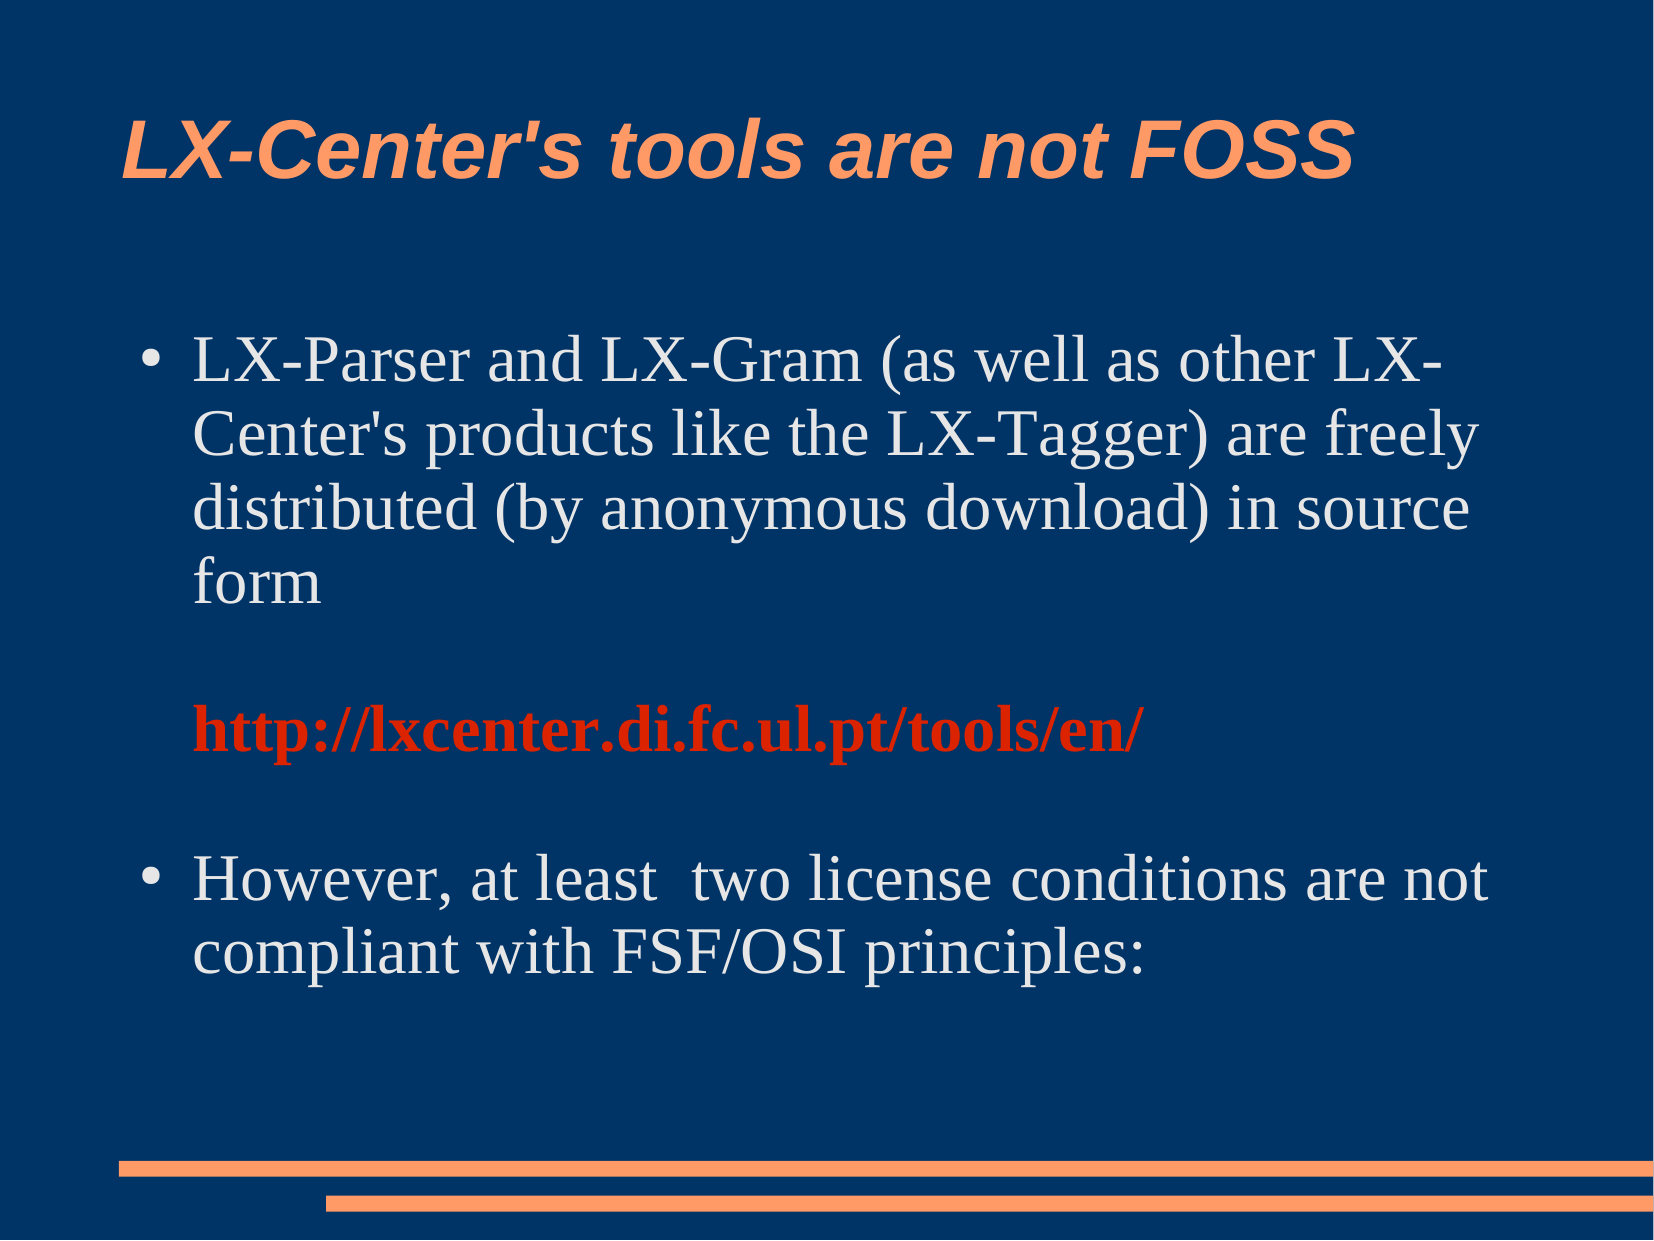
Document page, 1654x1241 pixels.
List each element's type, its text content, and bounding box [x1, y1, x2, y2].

title LX-Center's tools are not FOSS [121, 46, 1534, 254]
list LX-Parser and LX-Gram (as well as other LX-Center's products like the LX-Tagger) are freely distributed (by anonymous download) in source form http://lxcenter.di.fc.ul.pt/tools/en/ However, at least two license conditions are not compliant with FSF/OSI principles: [121, 322, 1561, 1132]
